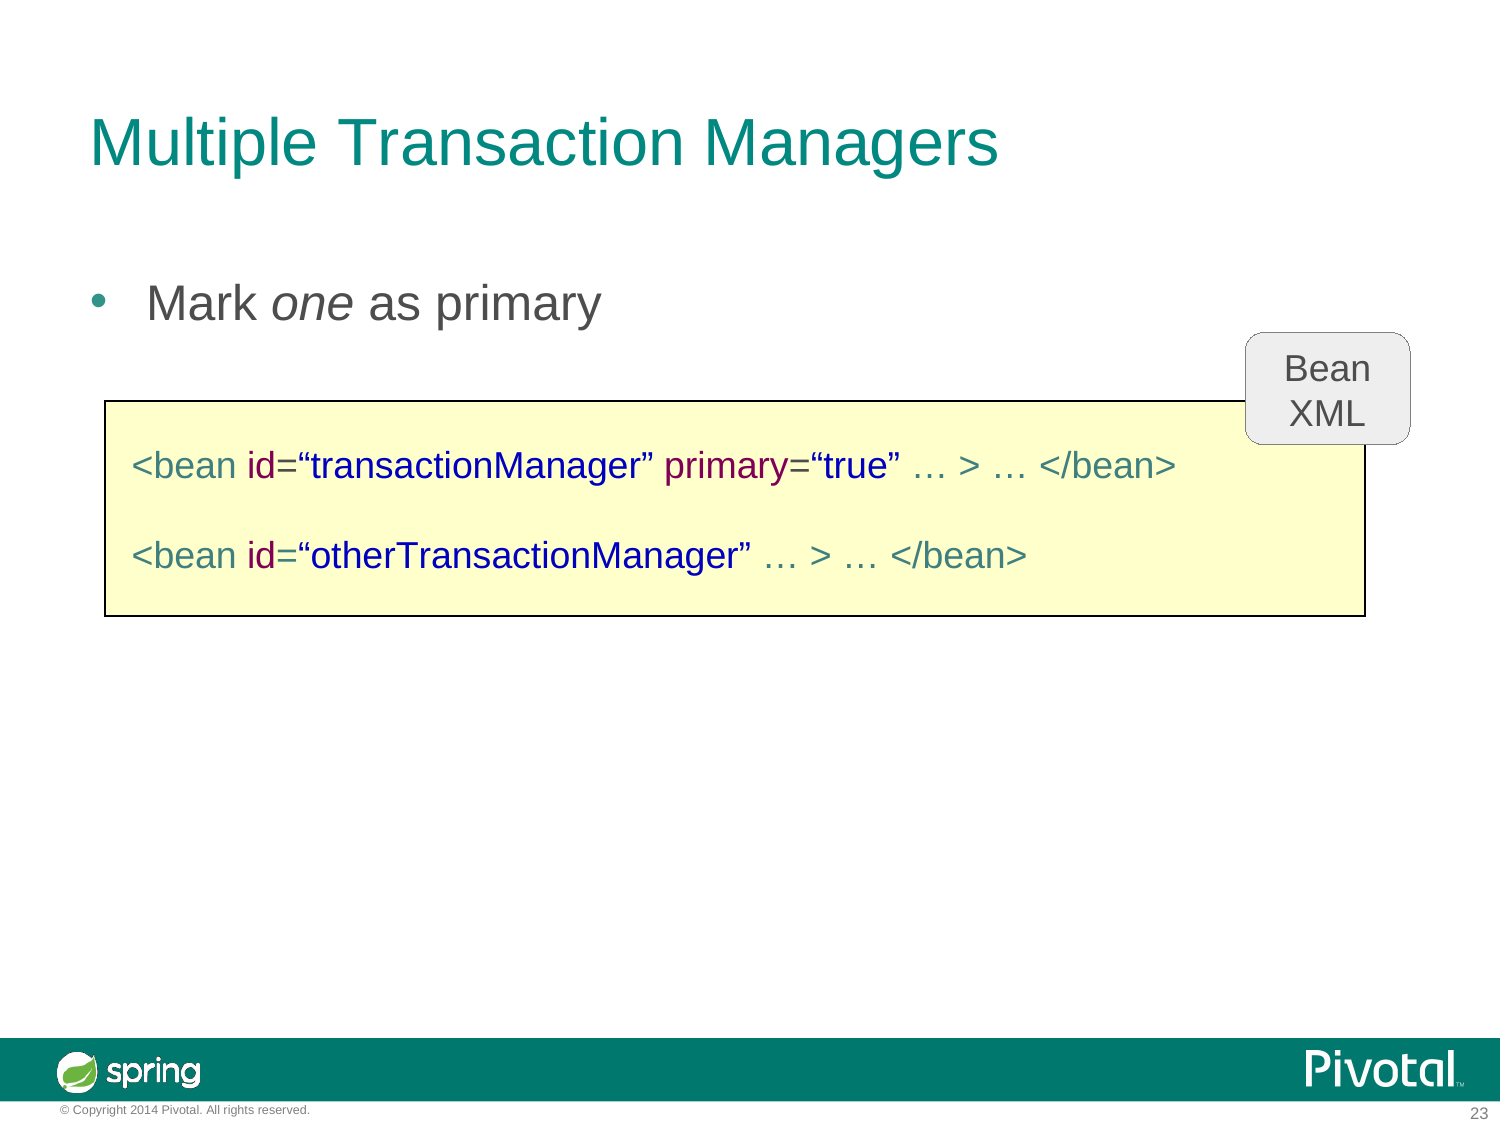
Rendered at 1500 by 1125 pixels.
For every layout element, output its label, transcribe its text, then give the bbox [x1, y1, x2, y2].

text_box <bean id=“transactionManager” primary=“true” … > … </bean> <bean id=“otherTransactionManager” … > … </bean> [105, 401, 1366, 617]
text_box Bean XML [1245, 332, 1411, 445]
title Multiple Transaction Managers [75, 45, 1426, 233]
list Mark one as primary [75, 262, 1426, 1005]
picture [32, 1041, 210, 1103]
picture [1306, 1050, 1464, 1087]
